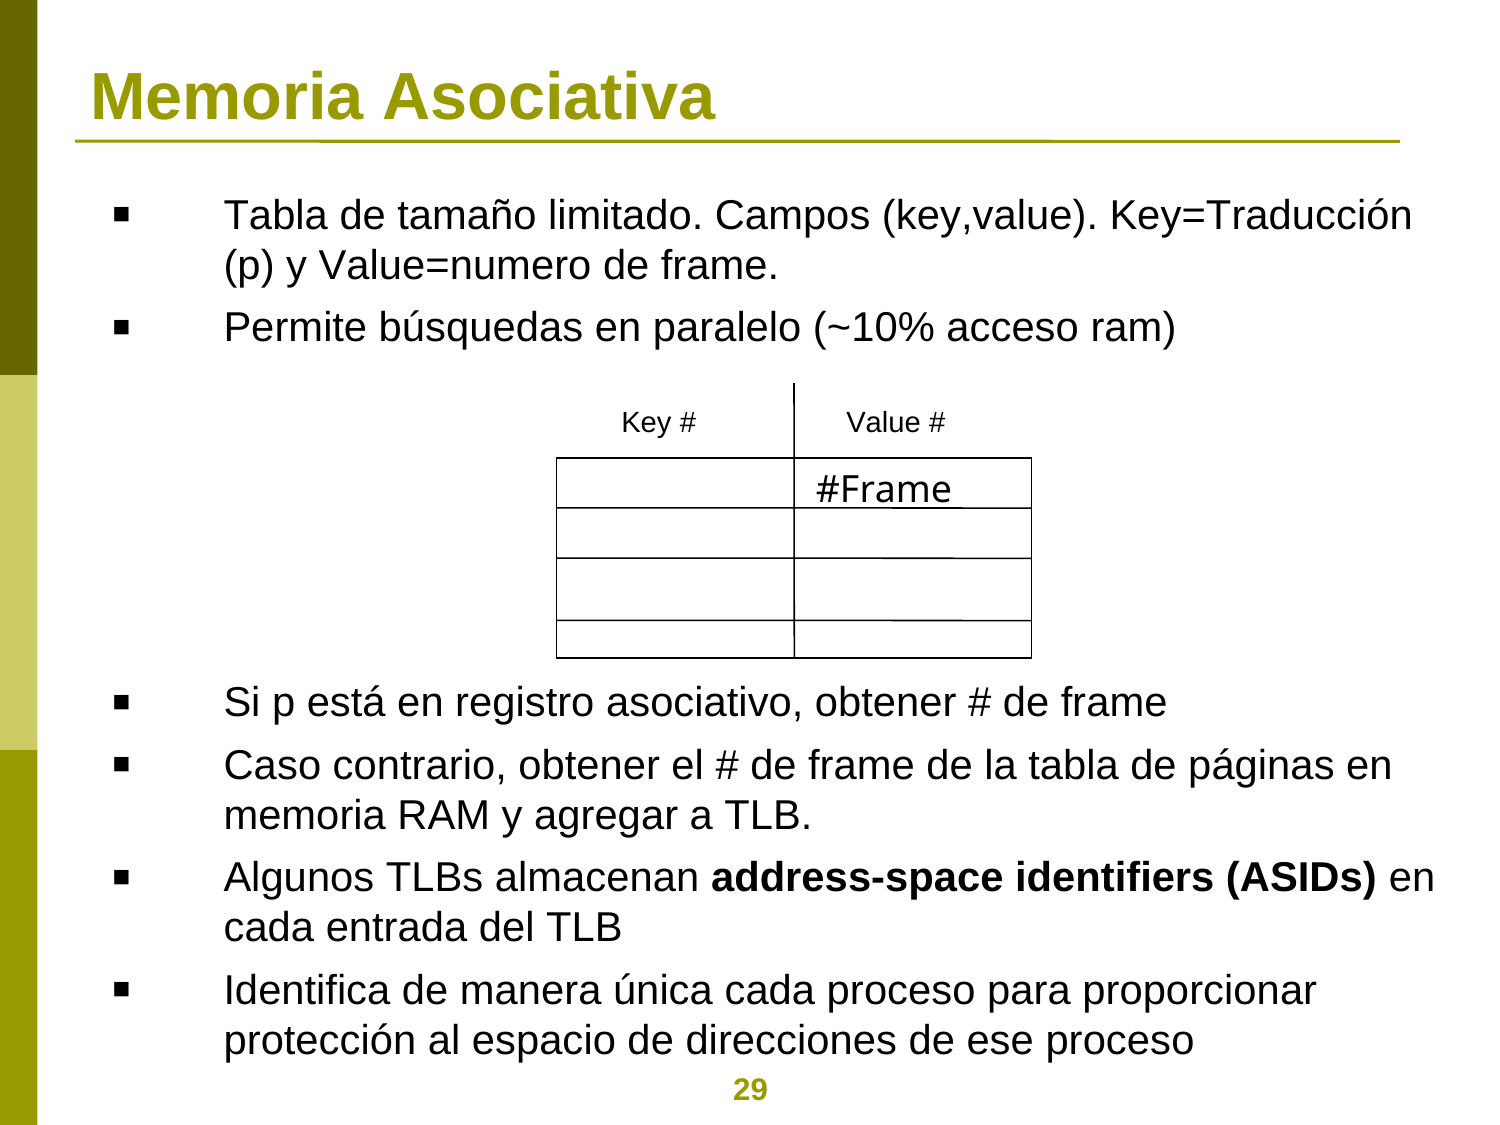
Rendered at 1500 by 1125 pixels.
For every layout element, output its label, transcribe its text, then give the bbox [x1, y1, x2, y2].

text_box Memoria Asociativa [75, 45, 1426, 141]
subtitle Tabla de tamaño limitado. Campos (key,value). Key=Traducción (p) y Value=numero de frame. Permite búsquedas en paralelo (~10% acceso ram) Si p está en registro asociativo, obtener # de frame Caso contrario, obtener el # de frame de la tabla de páginas en memoria RAM y agregar a TLB. Algunos TLBs almacenan address-space identifiers (ASIDs) en cada entrada del TLB Identifica de manera única cada proceso para proporcionar protección al espacio de direcciones de ese proceso [112, 187, 1462, 1063]
